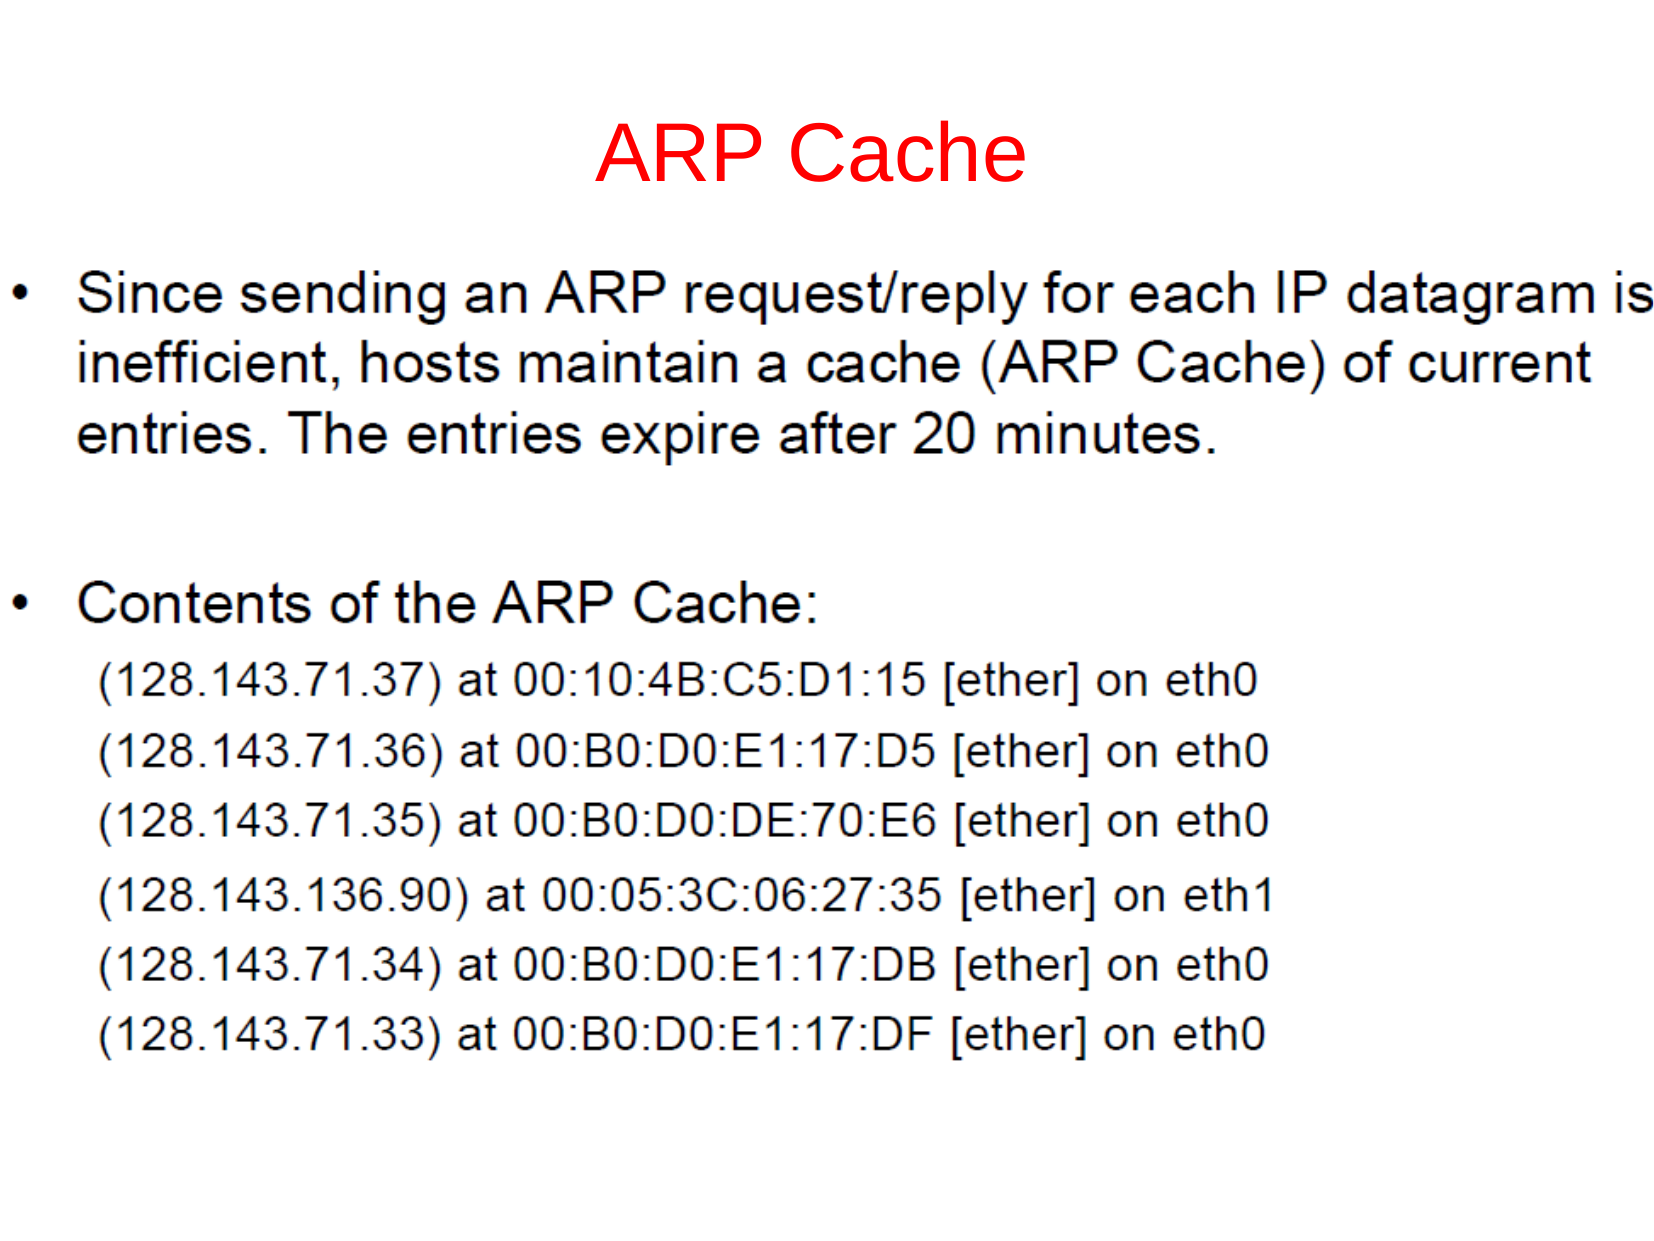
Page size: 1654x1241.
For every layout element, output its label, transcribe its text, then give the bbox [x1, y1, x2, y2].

title ARP Cache [0, 49, 1654, 257]
picture [3, 264, 1654, 1064]
